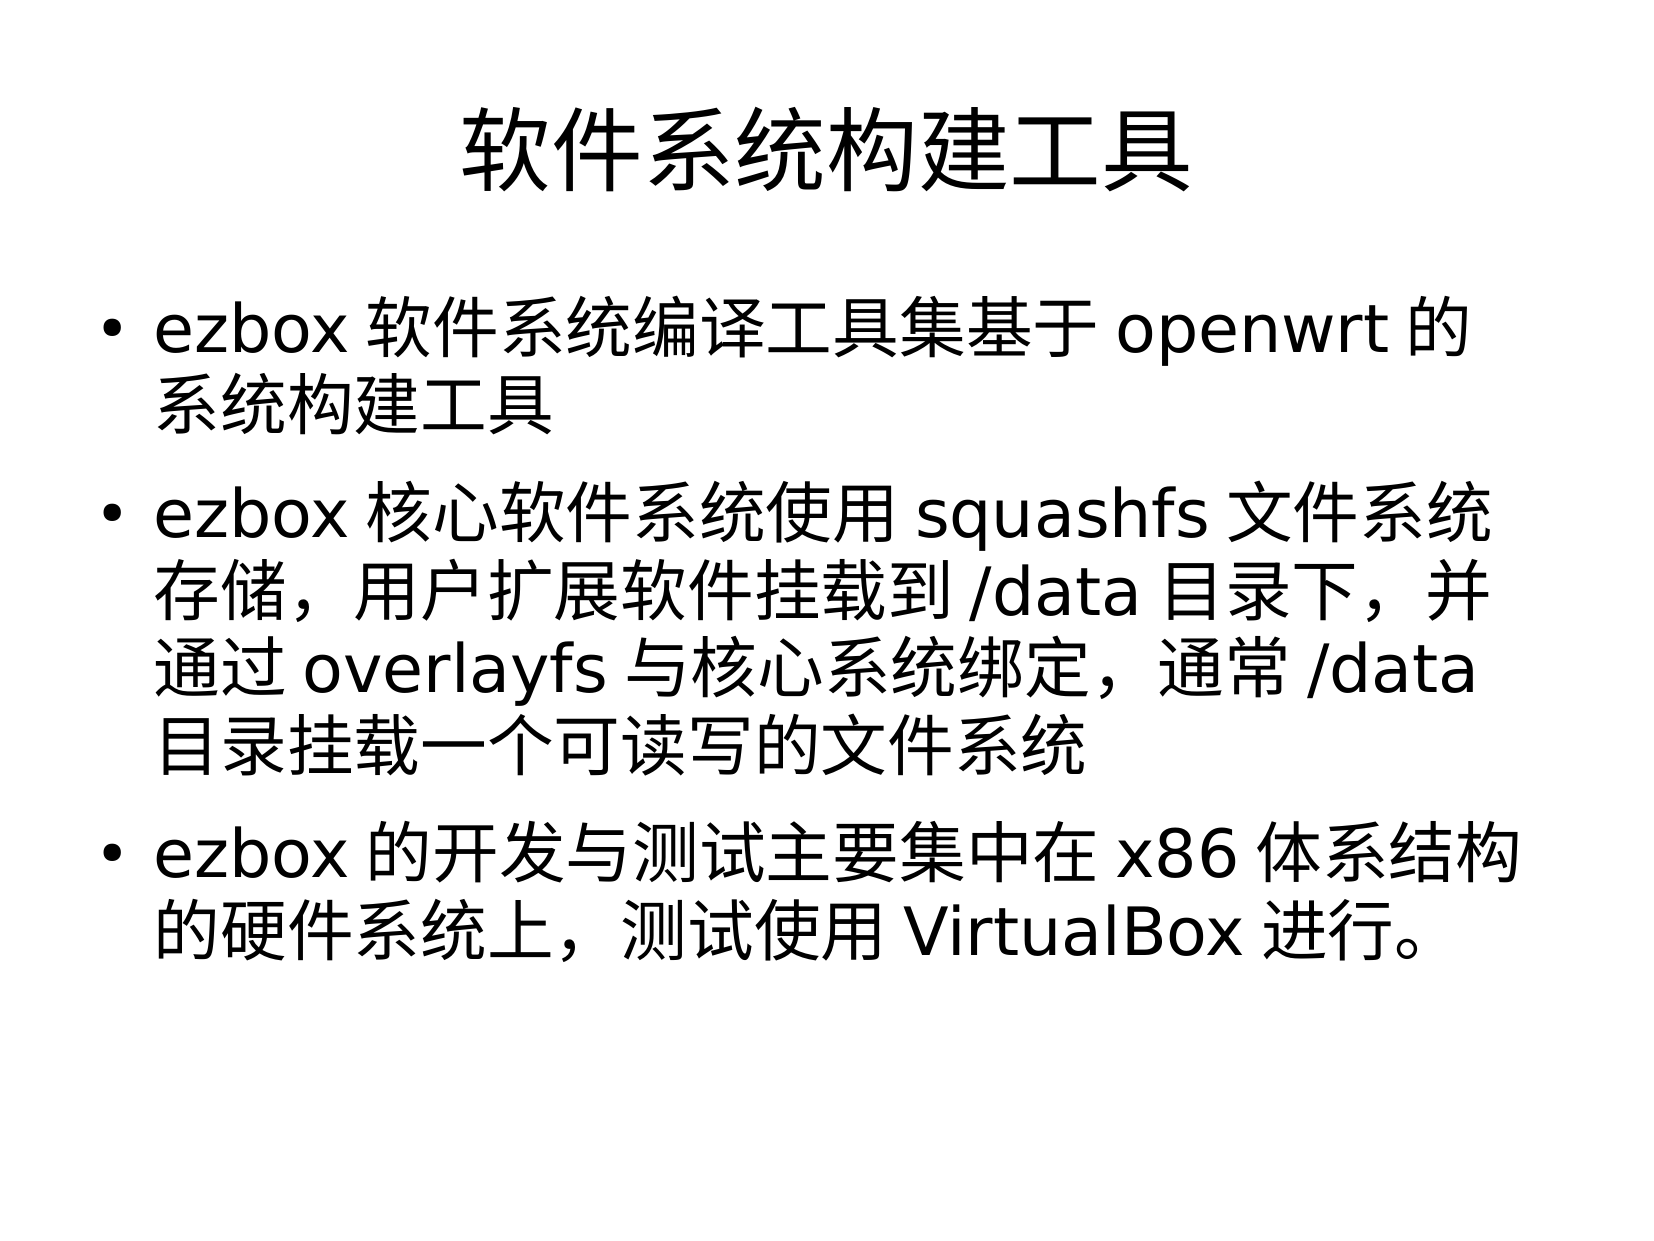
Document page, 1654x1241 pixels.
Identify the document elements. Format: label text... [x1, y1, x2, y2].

list ezbox软件系统编译工具集基于openwrt的系统构建工具 ezbox核心软件系统使用squashfs文件系统存储，用户扩展软件挂载到/data目录下，并通过overlayfs与核心系统绑定，通常/data目录挂载一个可读写的文件系统 ezbox的开发与测试主要集中在x86体系结构的硬件系统上，测试使用VirtualBox进行。 [82, 290, 1538, 1010]
title 软件系统构建工具 [82, 49, 1571, 257]
